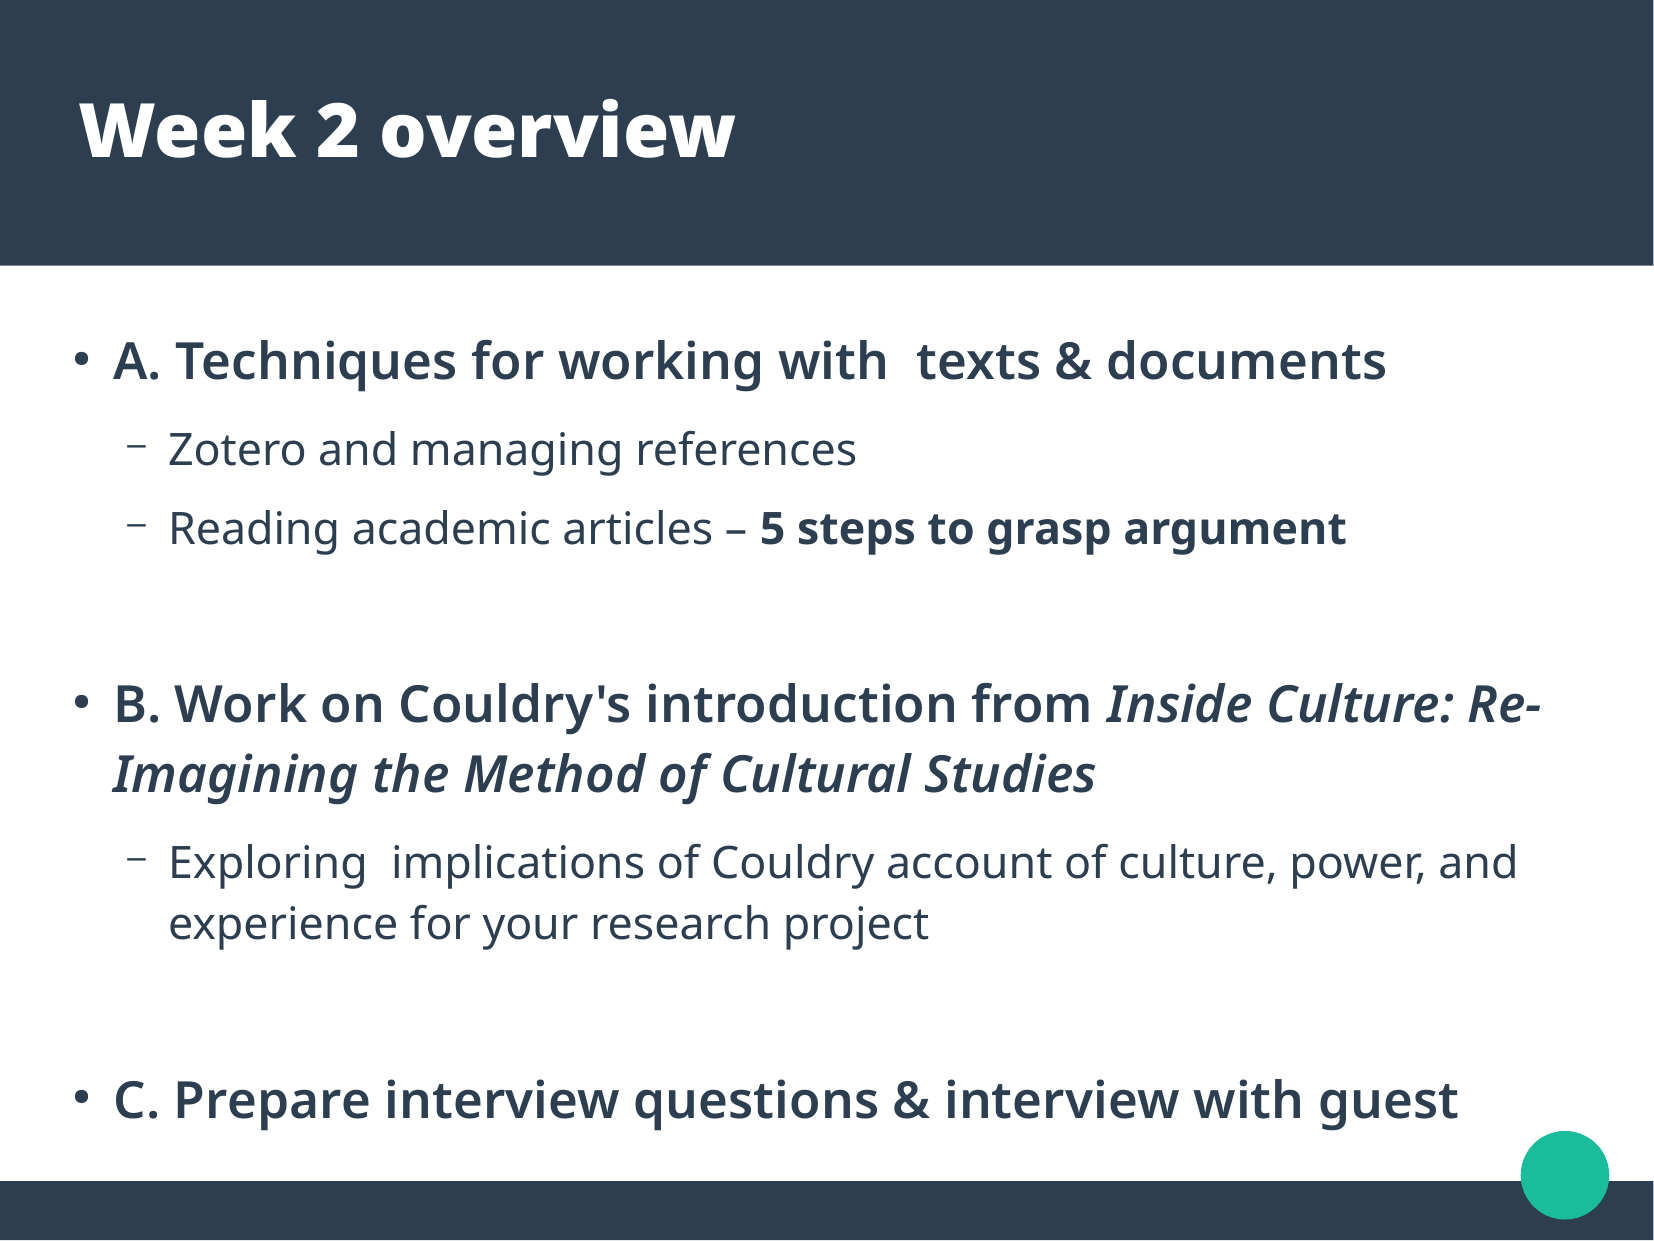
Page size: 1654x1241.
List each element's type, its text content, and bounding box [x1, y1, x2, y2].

list A. Techniques for working with texts & documents Zotero and managing references Reading academic articles – 5 steps to grasp argument B. Work on Couldry's introduction from Inside Culture: Re-Imagining the Method of Cultural Studies Exploring implications of Couldry account of culture, power, and experience for your research project C. Prepare interview questions & interview with guest [59, 324, 1595, 1152]
title Week 2 overview [59, 49, 1595, 207]
